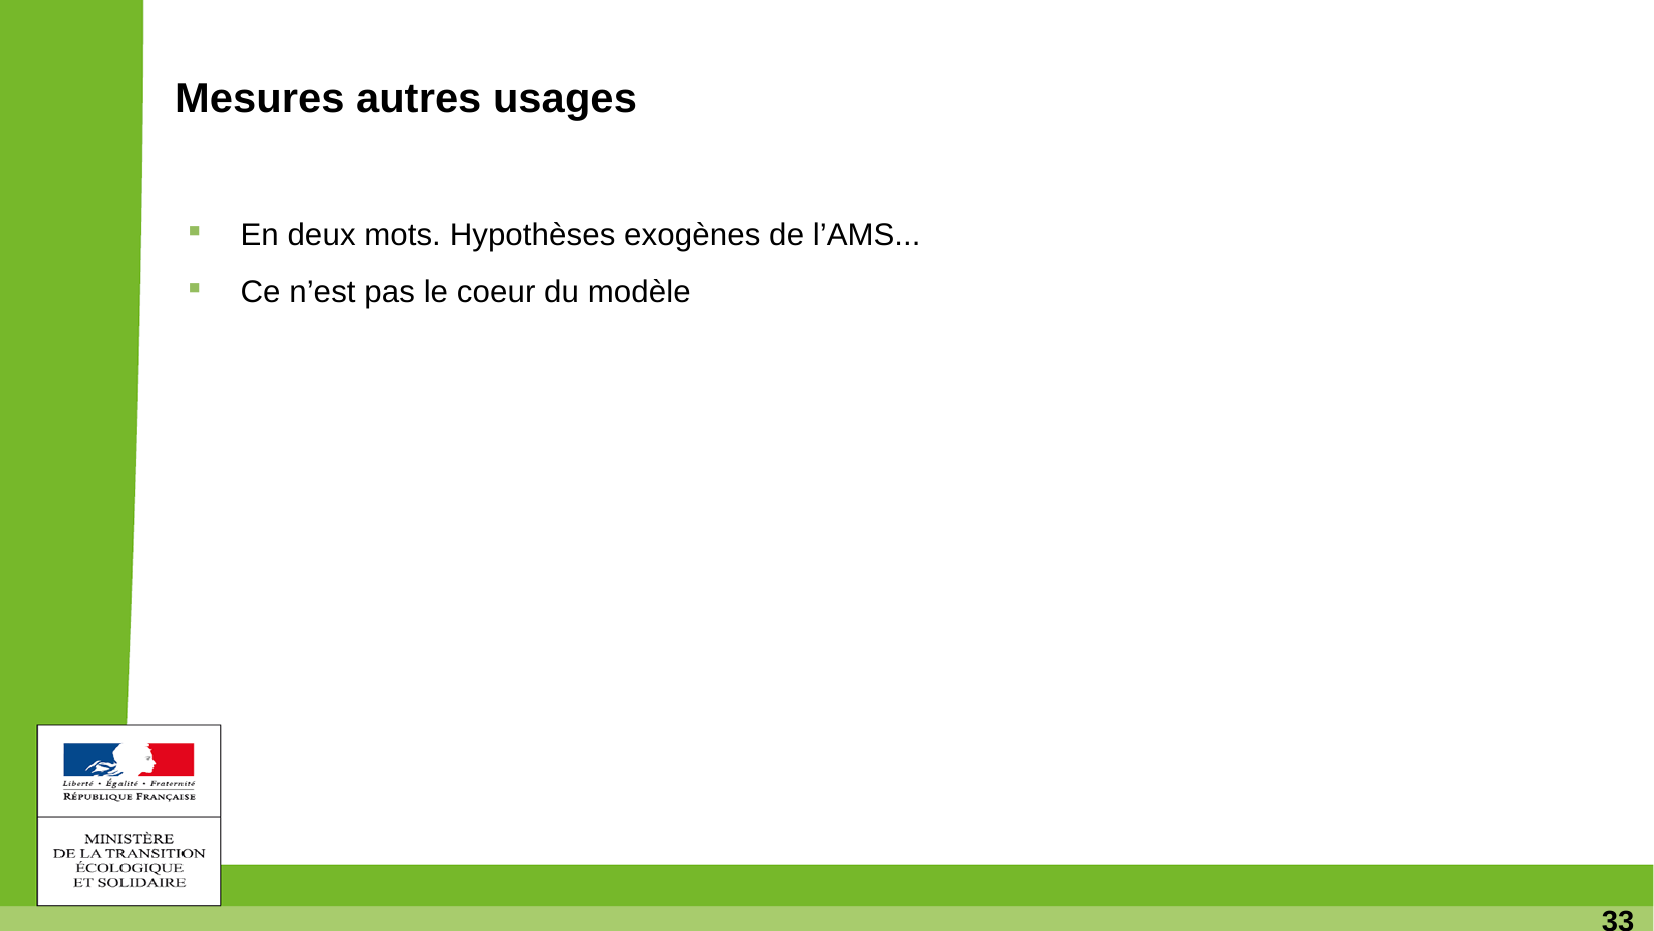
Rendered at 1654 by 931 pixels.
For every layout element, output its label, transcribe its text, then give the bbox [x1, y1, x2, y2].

title Mesures autres usages [175, 38, 1654, 158]
list En deux mots. Hypothèses exogènes de l’AMS... Ce n’est pas le coeur du modèle [169, 217, 1500, 758]
picture [0, 0, 1654, 931]
